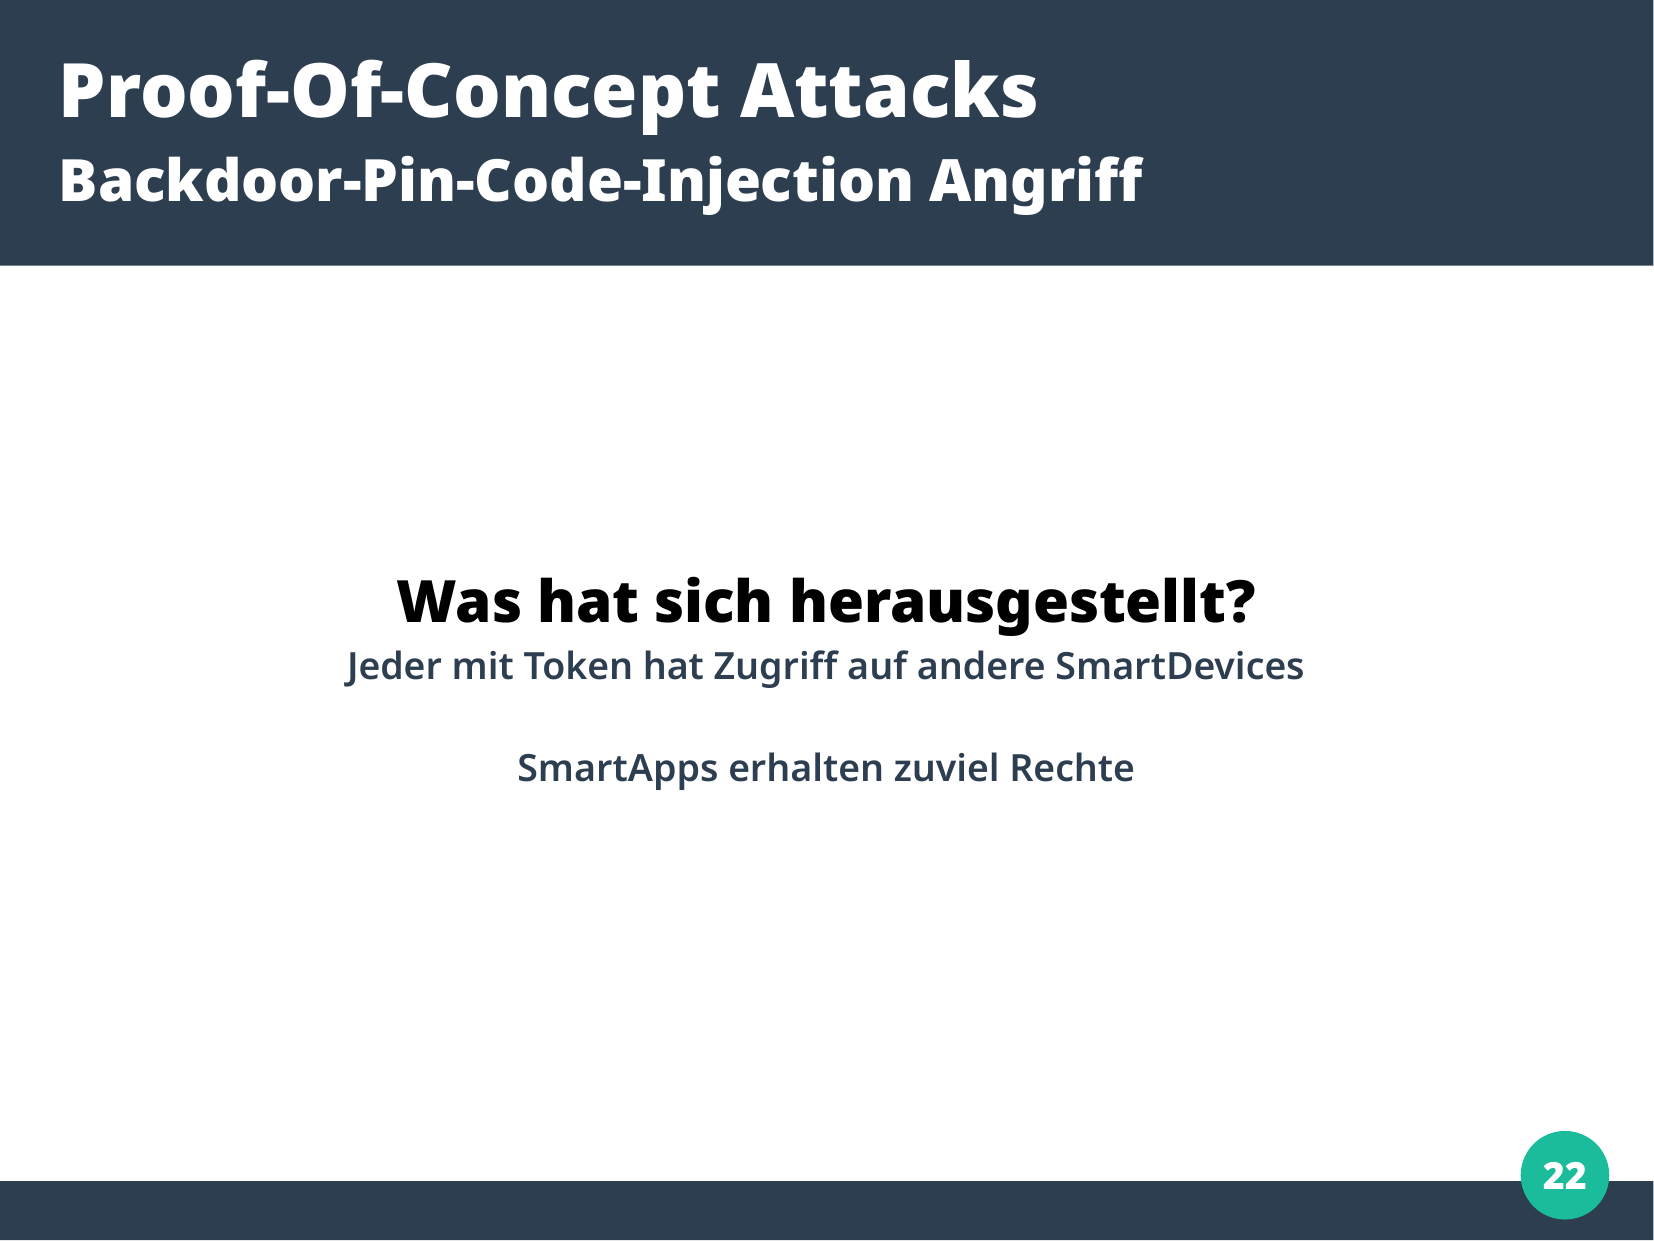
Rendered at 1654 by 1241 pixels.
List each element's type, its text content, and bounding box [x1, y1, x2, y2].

text_box Was hat sich herausgestellt? Jeder mit Token hat Zugriff auf andere SmartDevices SmartApps erhalten zuviel Rechte [46, 553, 1607, 810]
title Proof-Of-Concept Attacks Backdoor-Pin-Code-Injection Angriff [59, 49, 1595, 207]
